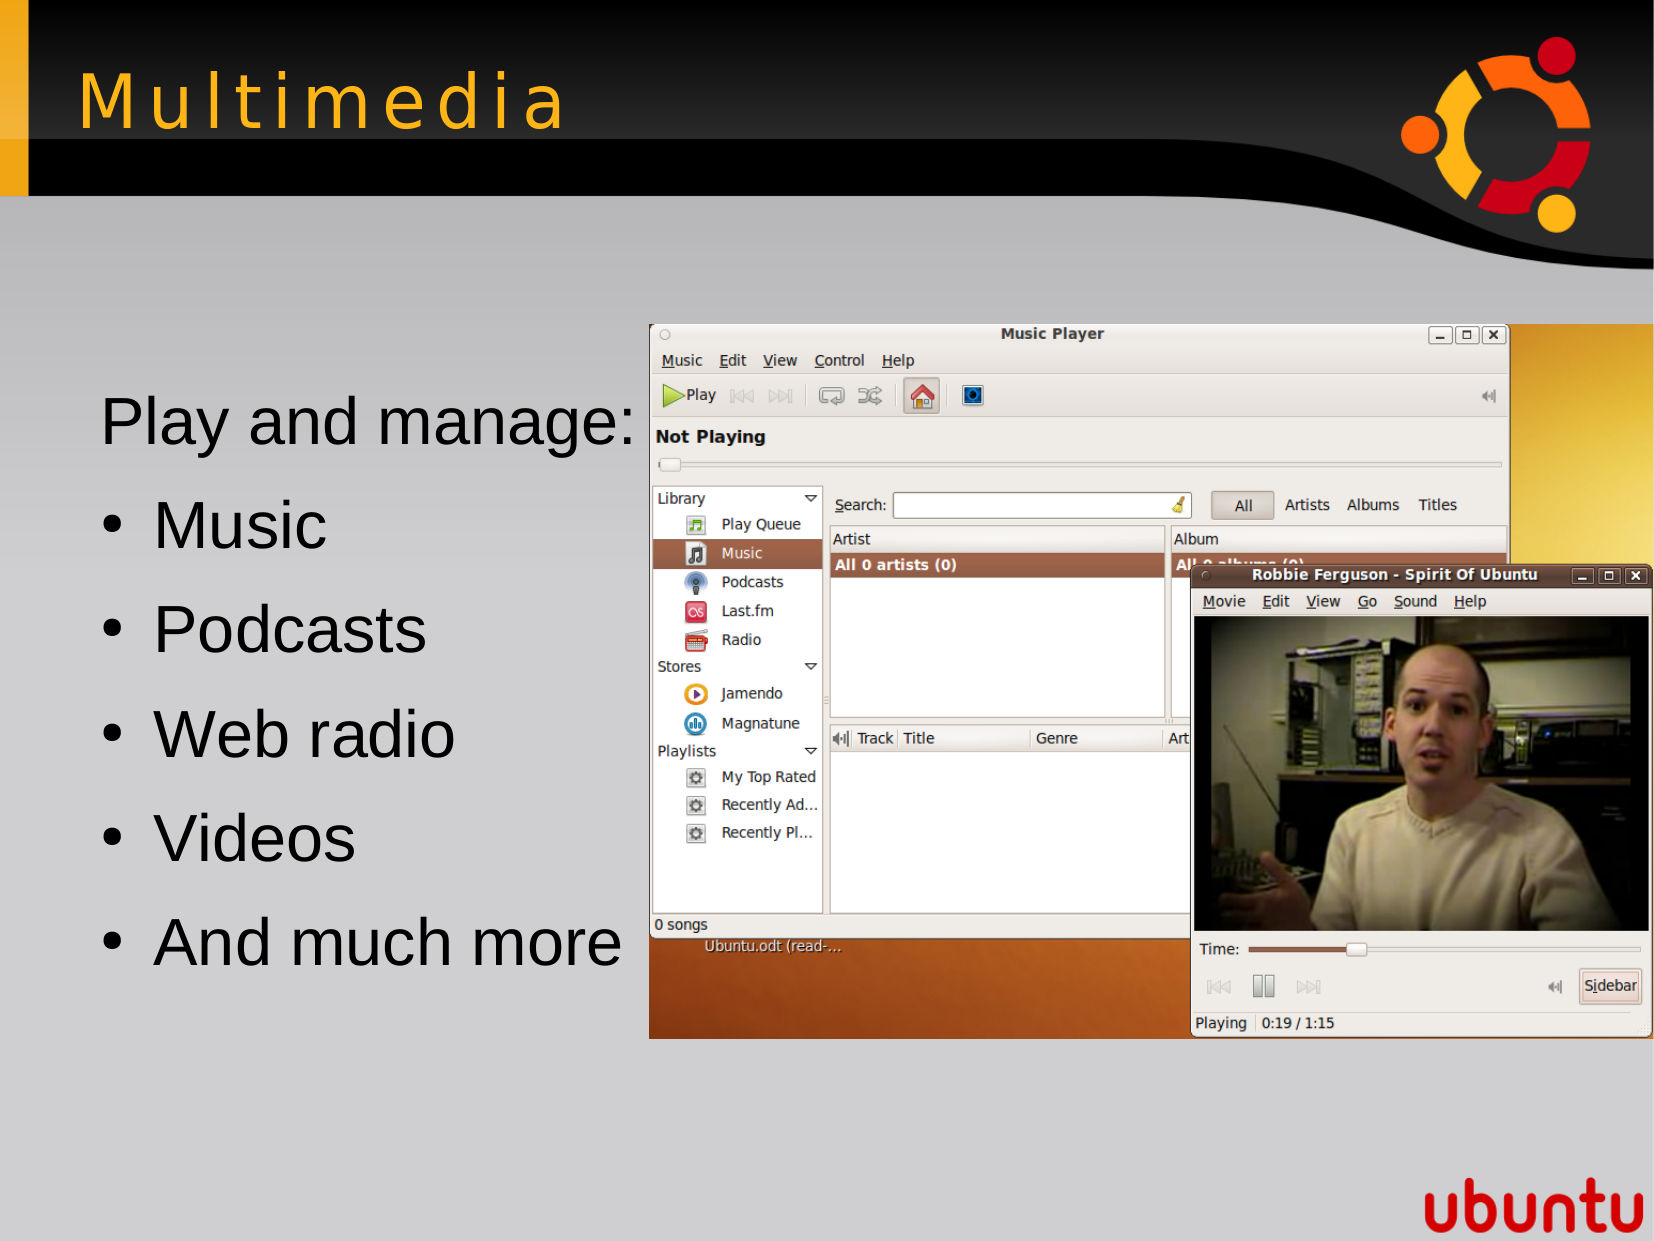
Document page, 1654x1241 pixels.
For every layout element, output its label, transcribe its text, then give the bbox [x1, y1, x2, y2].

title Multimedia [76, 0, 1300, 207]
list Play and manage: Music Podcasts Web radio Videos And much more [82, 383, 1571, 1109]
picture [0, 0, 1654, 1241]
